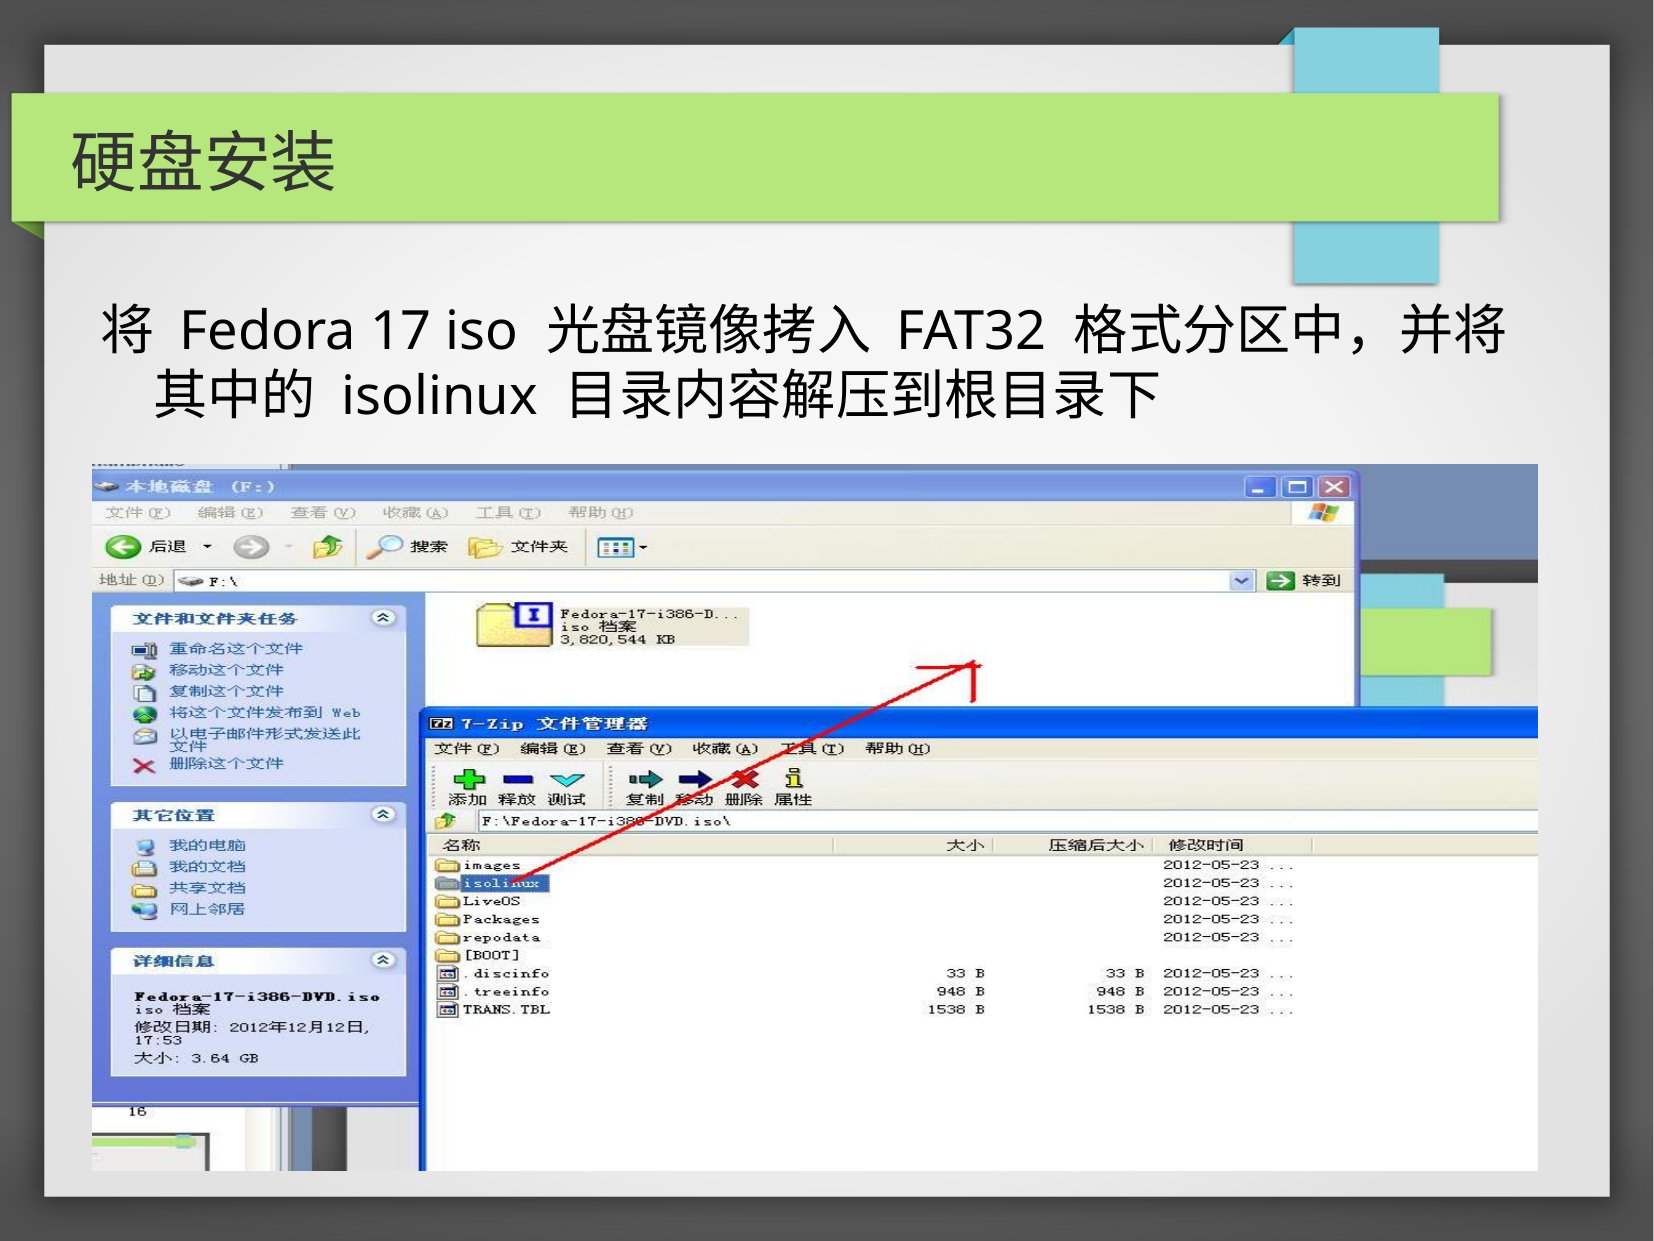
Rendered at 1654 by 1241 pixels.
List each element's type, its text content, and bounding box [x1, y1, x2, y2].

list 将 Fedora 17 iso 光盘镜像拷入 FAT32 格式分区中，并将其中的 isolinux 目录内容解压到根目录下 [82, 295, 1538, 1063]
picture [0, 0, 1654, 1241]
title 硬盘安装 [70, 106, 1229, 213]
